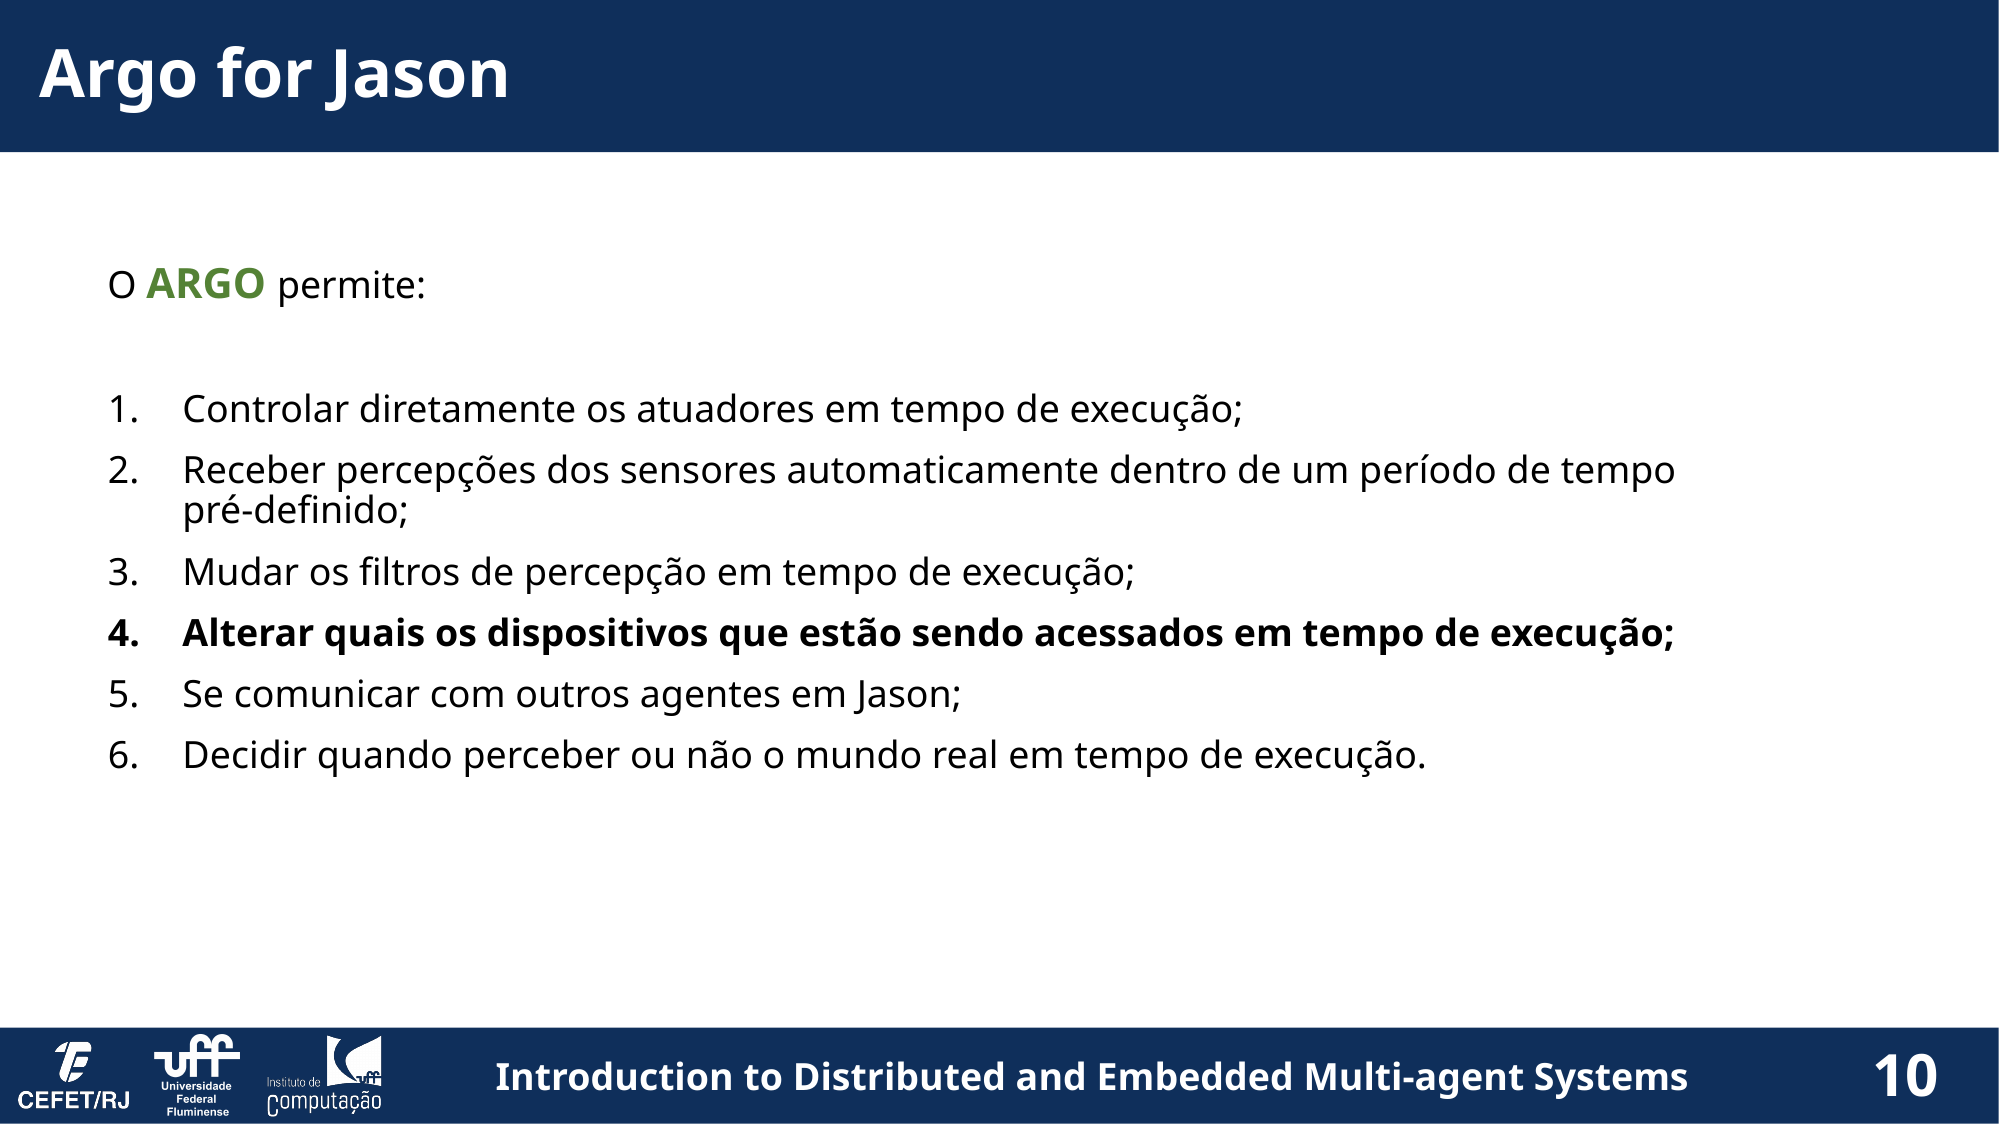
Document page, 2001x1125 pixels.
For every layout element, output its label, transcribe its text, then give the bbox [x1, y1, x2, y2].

text_box O ARGO permite: Controlar diretamente os atuadores em tempo de execução; Receber percepções dos sensores automaticamente dentro de um período de tempo pré-definido; Mudar os filtros de percepção em tempo de execução; Alterar quais os dispositivos que estão sendo acessados em tempo de execução; Se comunicar com outros agentes em Jason; Decidir quando perceber ou não o mundo real em tempo de execução. [92, 255, 1739, 1029]
picture [265, 1033, 383, 1117]
picture [153, 1033, 241, 1121]
text_box Argo for Jason [25, 23, 1999, 119]
picture [18, 1021, 129, 1125]
